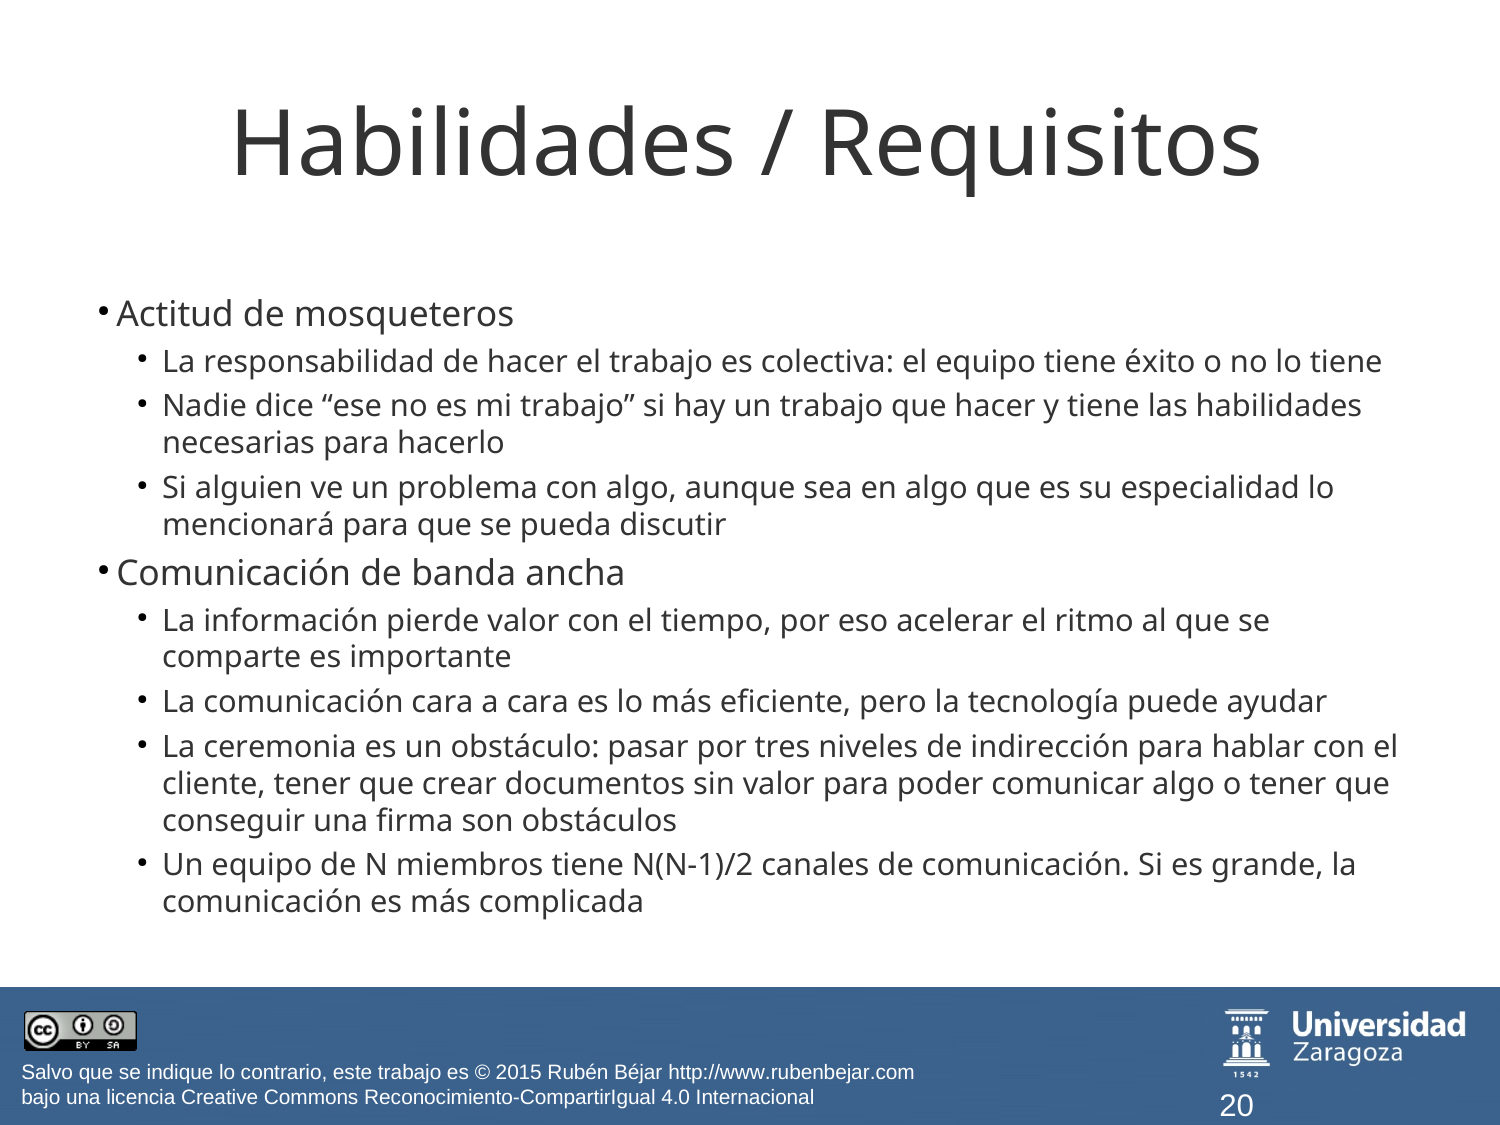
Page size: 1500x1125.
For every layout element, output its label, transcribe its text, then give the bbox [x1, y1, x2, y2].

list Actitud de mosqueteros La responsabilidad de hacer el trabajo es colectiva: el equipo tiene éxito o no lo tiene Nadie dice “ese no es mi trabajo” si hay un trabajo que hacer y tiene las habilidades necesarias para hacerlo Si alguien ve un problema con algo, aunque sea en algo que es su especialidad lo mencionará para que se pueda discutir Comunicación de banda ancha La información pierde valor con el tiempo, por eso acelerar el ritmo al que se comparte es importante La comunicación cara a cara es lo más eficiente, pero la tecnología puede ayudar La ceremonia es un obstáculo: pasar por tres niveles de indirección para hablar con el cliente, tener que crear documentos sin valor para poder comunicar algo o tener que conseguir una firma son obstáculos Un equipo de N miembros tiene N(N-1)/2 canales de comunicación. Si es grande, la comunicación es más complicada [82, 283, 1418, 957]
title Habilidades / Requisitos [74, 21, 1420, 257]
picture [0, 987, 1500, 1125]
